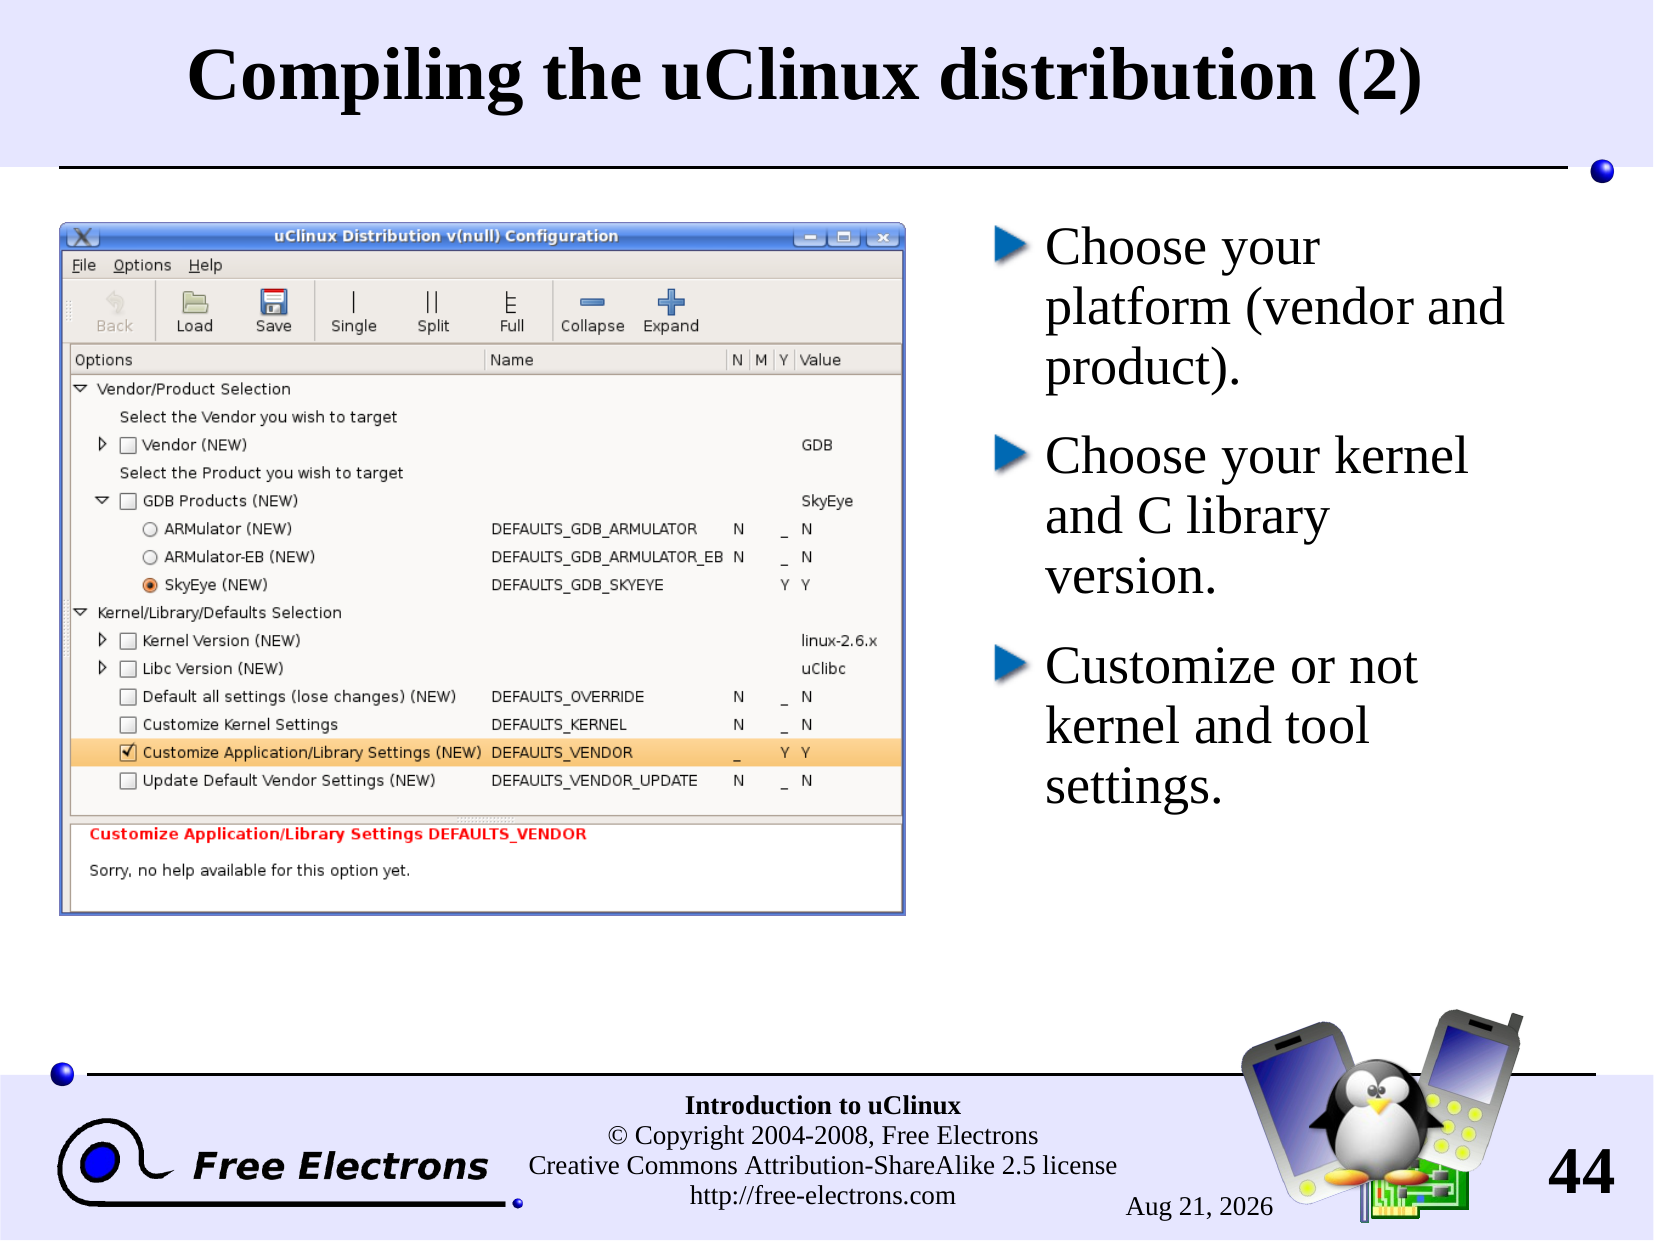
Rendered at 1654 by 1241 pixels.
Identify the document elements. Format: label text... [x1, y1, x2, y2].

picture [50, 1107, 527, 1216]
picture [1231, 1007, 1538, 1241]
title Compiling the uClinux distribution (2) [60, 25, 1551, 124]
picture [59, 222, 906, 916]
list Choose your platform (vendor and product). Choose your kernel and C library version. Customize or not kernel and tool settings. [974, 216, 1518, 1066]
